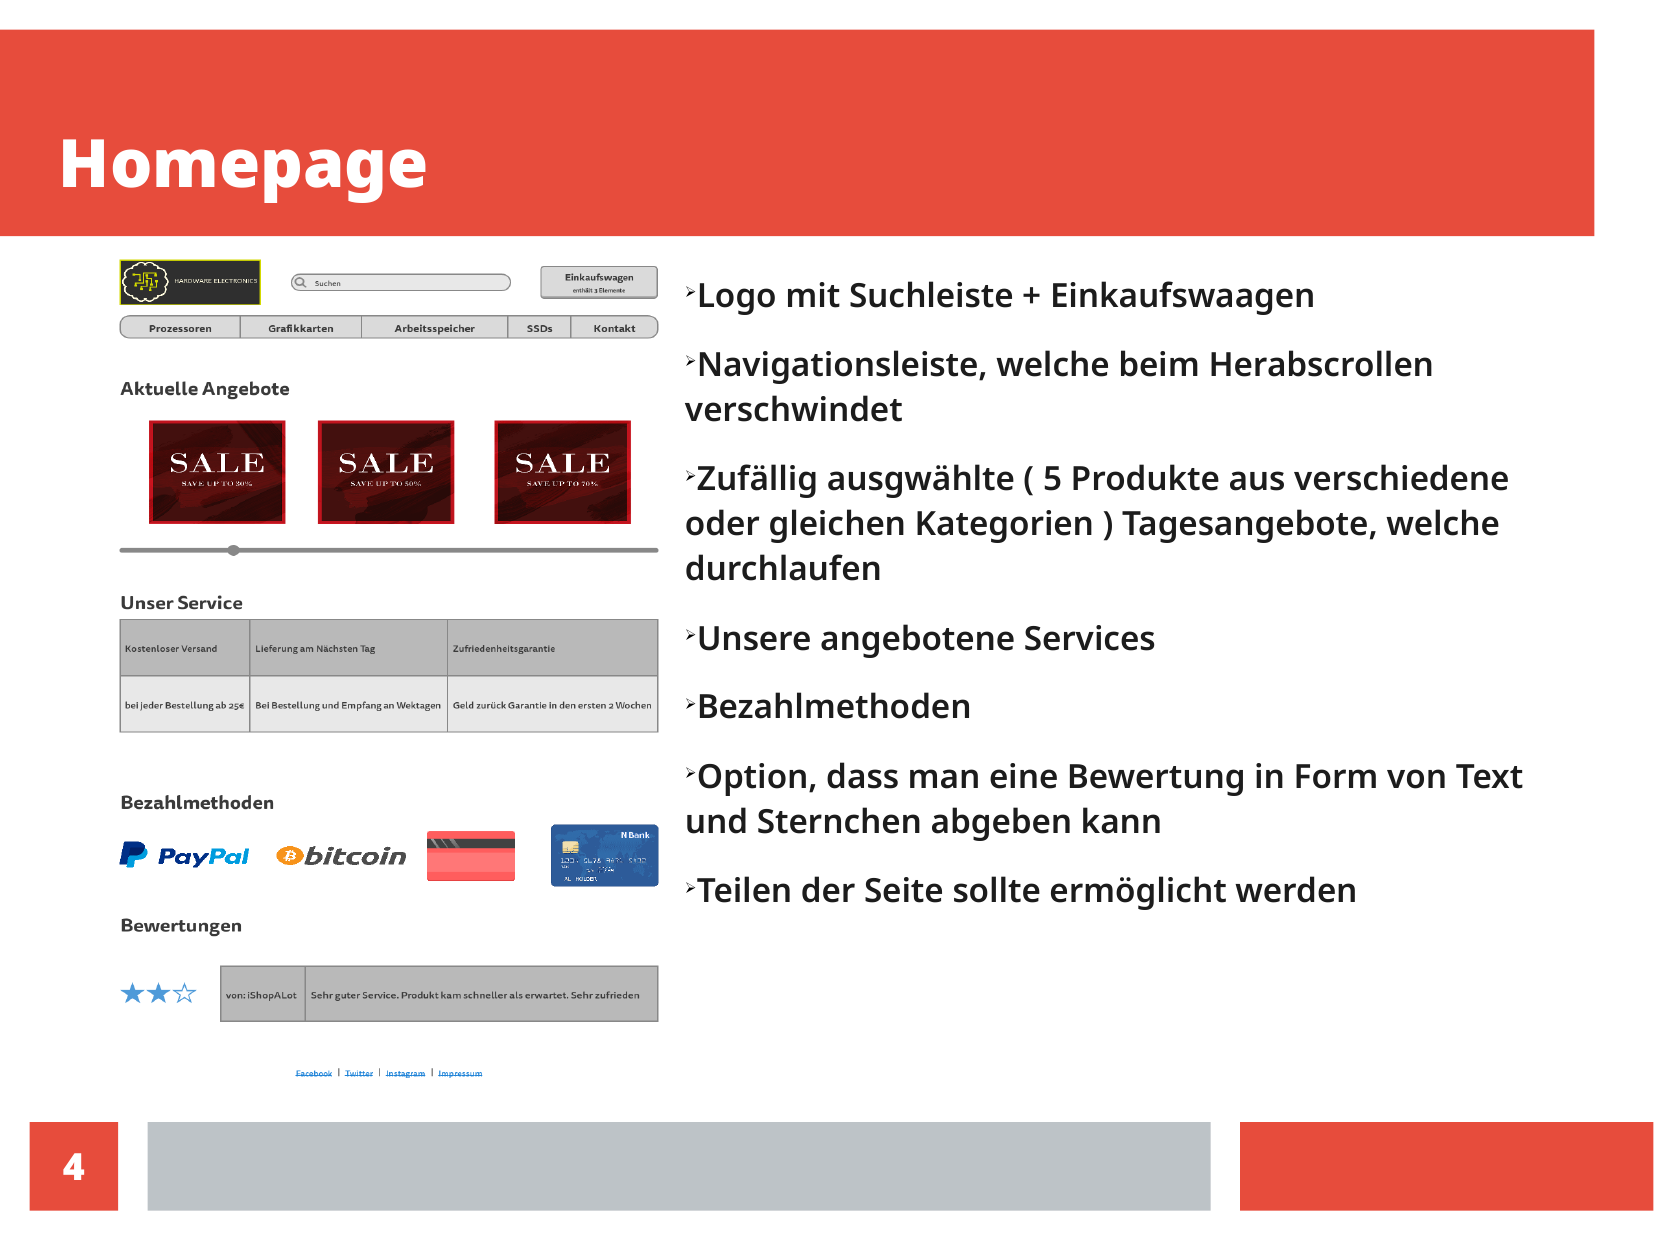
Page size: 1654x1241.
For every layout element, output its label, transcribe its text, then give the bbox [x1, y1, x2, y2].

title Homepage [59, 59, 1595, 207]
picture [59, 247, 671, 1093]
list Logo mit Suchleiste + Einkaufswaagen Navigationsleiste, welche beim Herabscrollen verschwindet Zufällig ausgwählte ( 5 Produkte aus verschiedene oder gleichen Kategorien ) Tagesangebote, welche durchlaufen Unsere angebotene Services Bezahlmethoden Option, dass man eine Bewertung in Form von Text und Sternchen abgeben kann Teilen der Seite sollte ermöglicht werden [685, 271, 1566, 1134]
